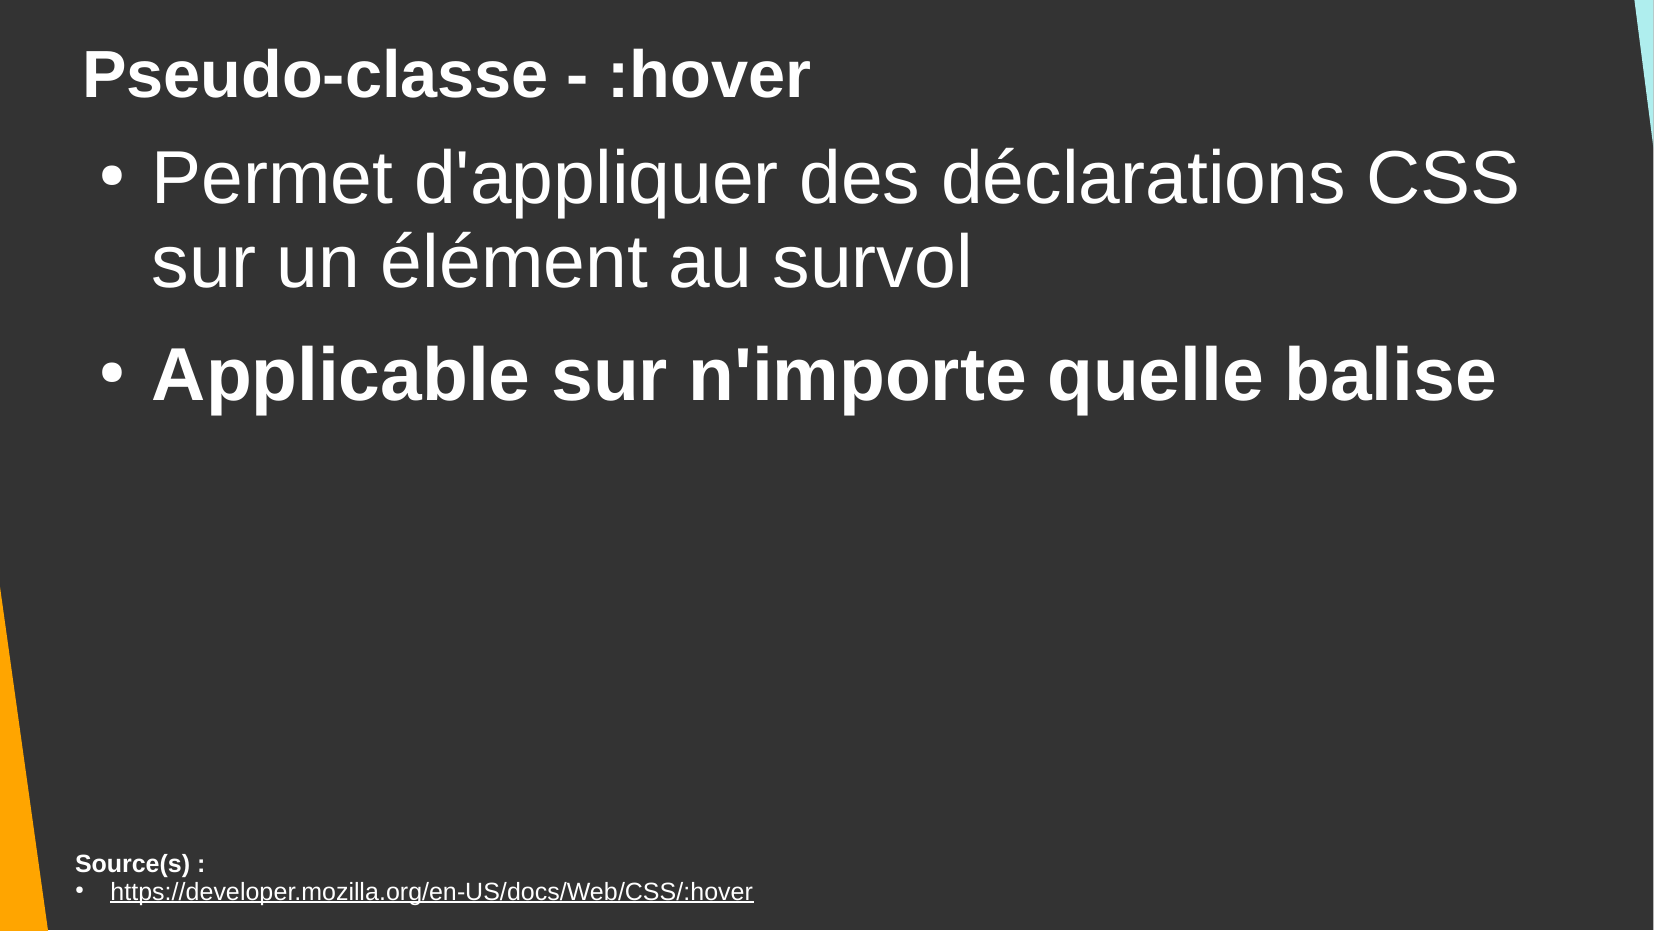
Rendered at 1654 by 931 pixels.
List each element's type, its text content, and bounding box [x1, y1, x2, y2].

title Pseudo-classe - :hover [82, 37, 1571, 114]
list Permet d'appliquer des déclarations CSS sur un élément au survol Applicable sur n'importe quelle balise [80, 135, 1620, 733]
text_box [0, 586, 49, 931]
text_box Source(s) : https://developer.mozilla.org/en-US/docs/Web/CSS/:hover [60, 841, 1546, 913]
text_box [1634, 0, 1654, 153]
